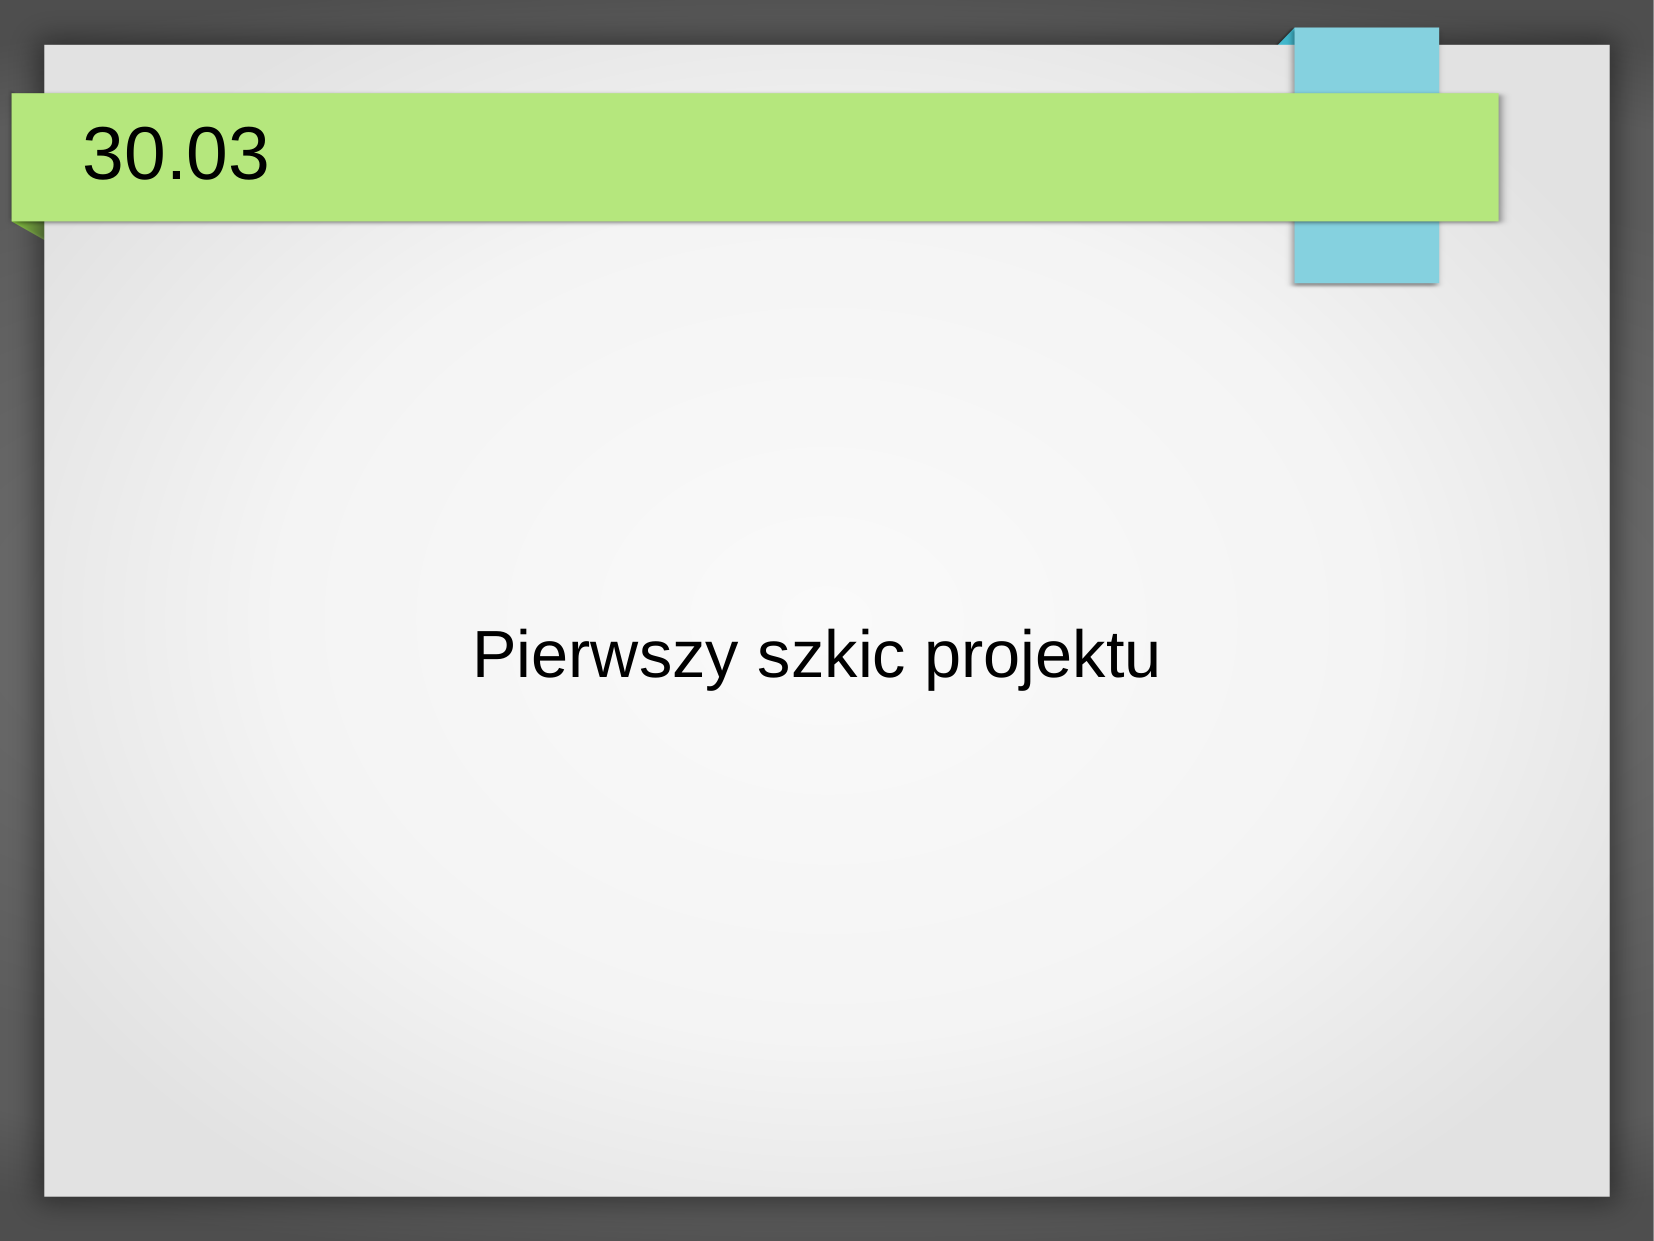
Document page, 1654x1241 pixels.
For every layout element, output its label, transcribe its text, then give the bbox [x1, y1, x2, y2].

subtitle Pierwszy szkic projektu [82, 295, 1571, 1015]
picture [0, 0, 1654, 1241]
title 30.03 [82, 94, 1264, 213]
